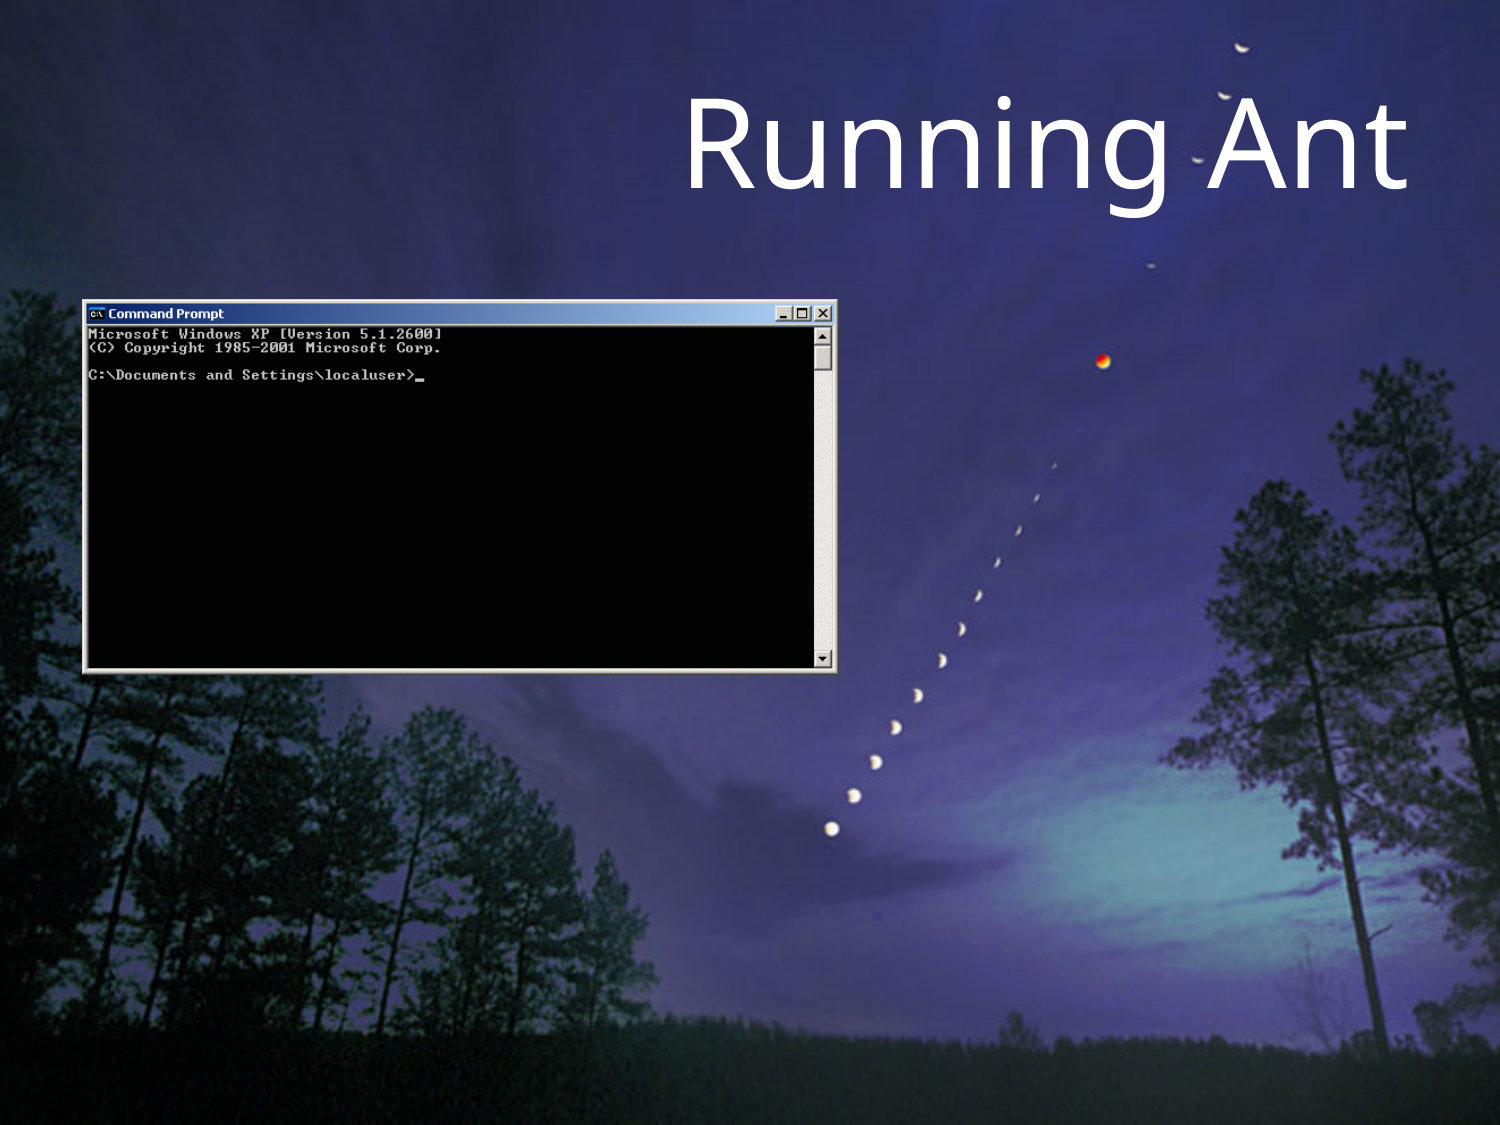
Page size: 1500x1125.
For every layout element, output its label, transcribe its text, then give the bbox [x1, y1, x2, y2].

list [750, 487, 1463, 938]
picture [0, 0, 1500, 1125]
title Running Ant [75, 45, 1426, 233]
